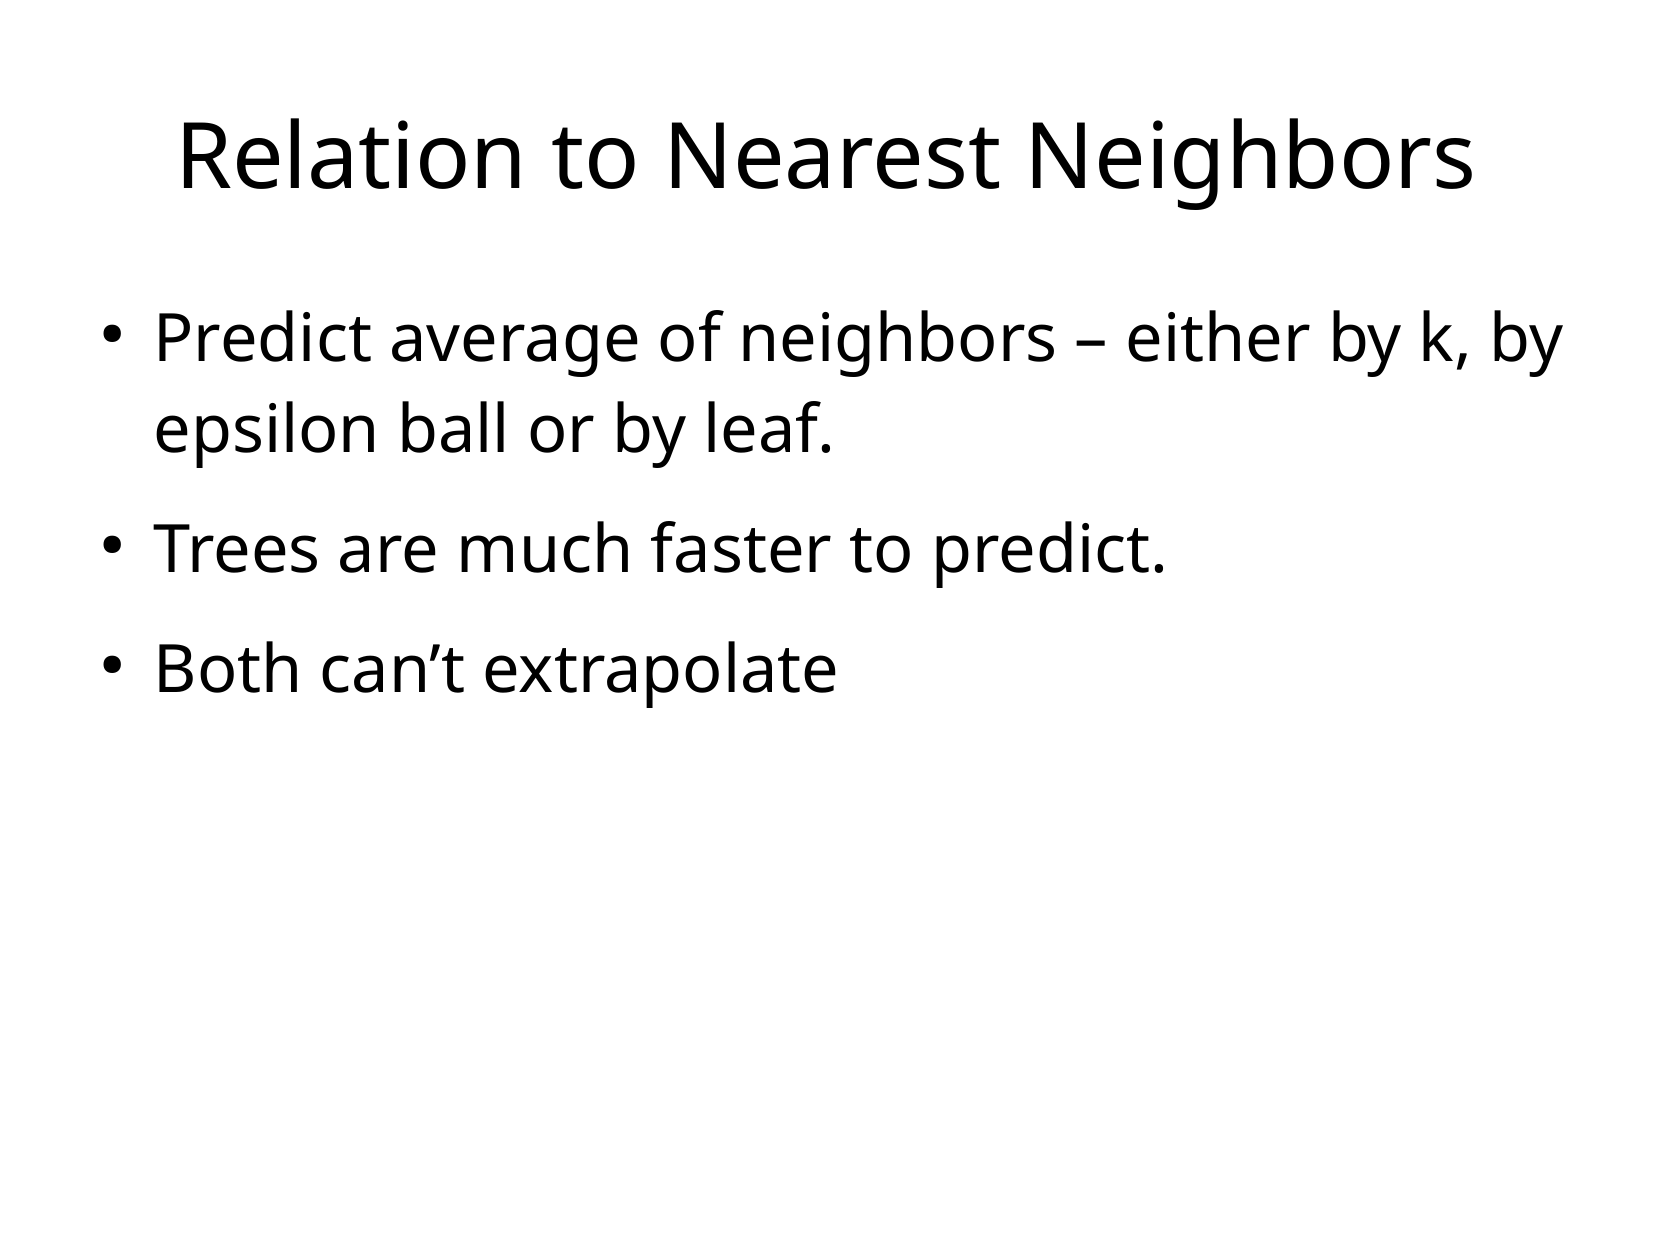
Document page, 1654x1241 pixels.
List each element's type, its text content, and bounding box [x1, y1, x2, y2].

list Predict average of neighbors – either by k, by epsilon ball or by leaf. Trees are much faster to predict. Both can’t extrapolate [82, 290, 1571, 1010]
title Relation to Nearest Neighbors [82, 49, 1571, 257]
